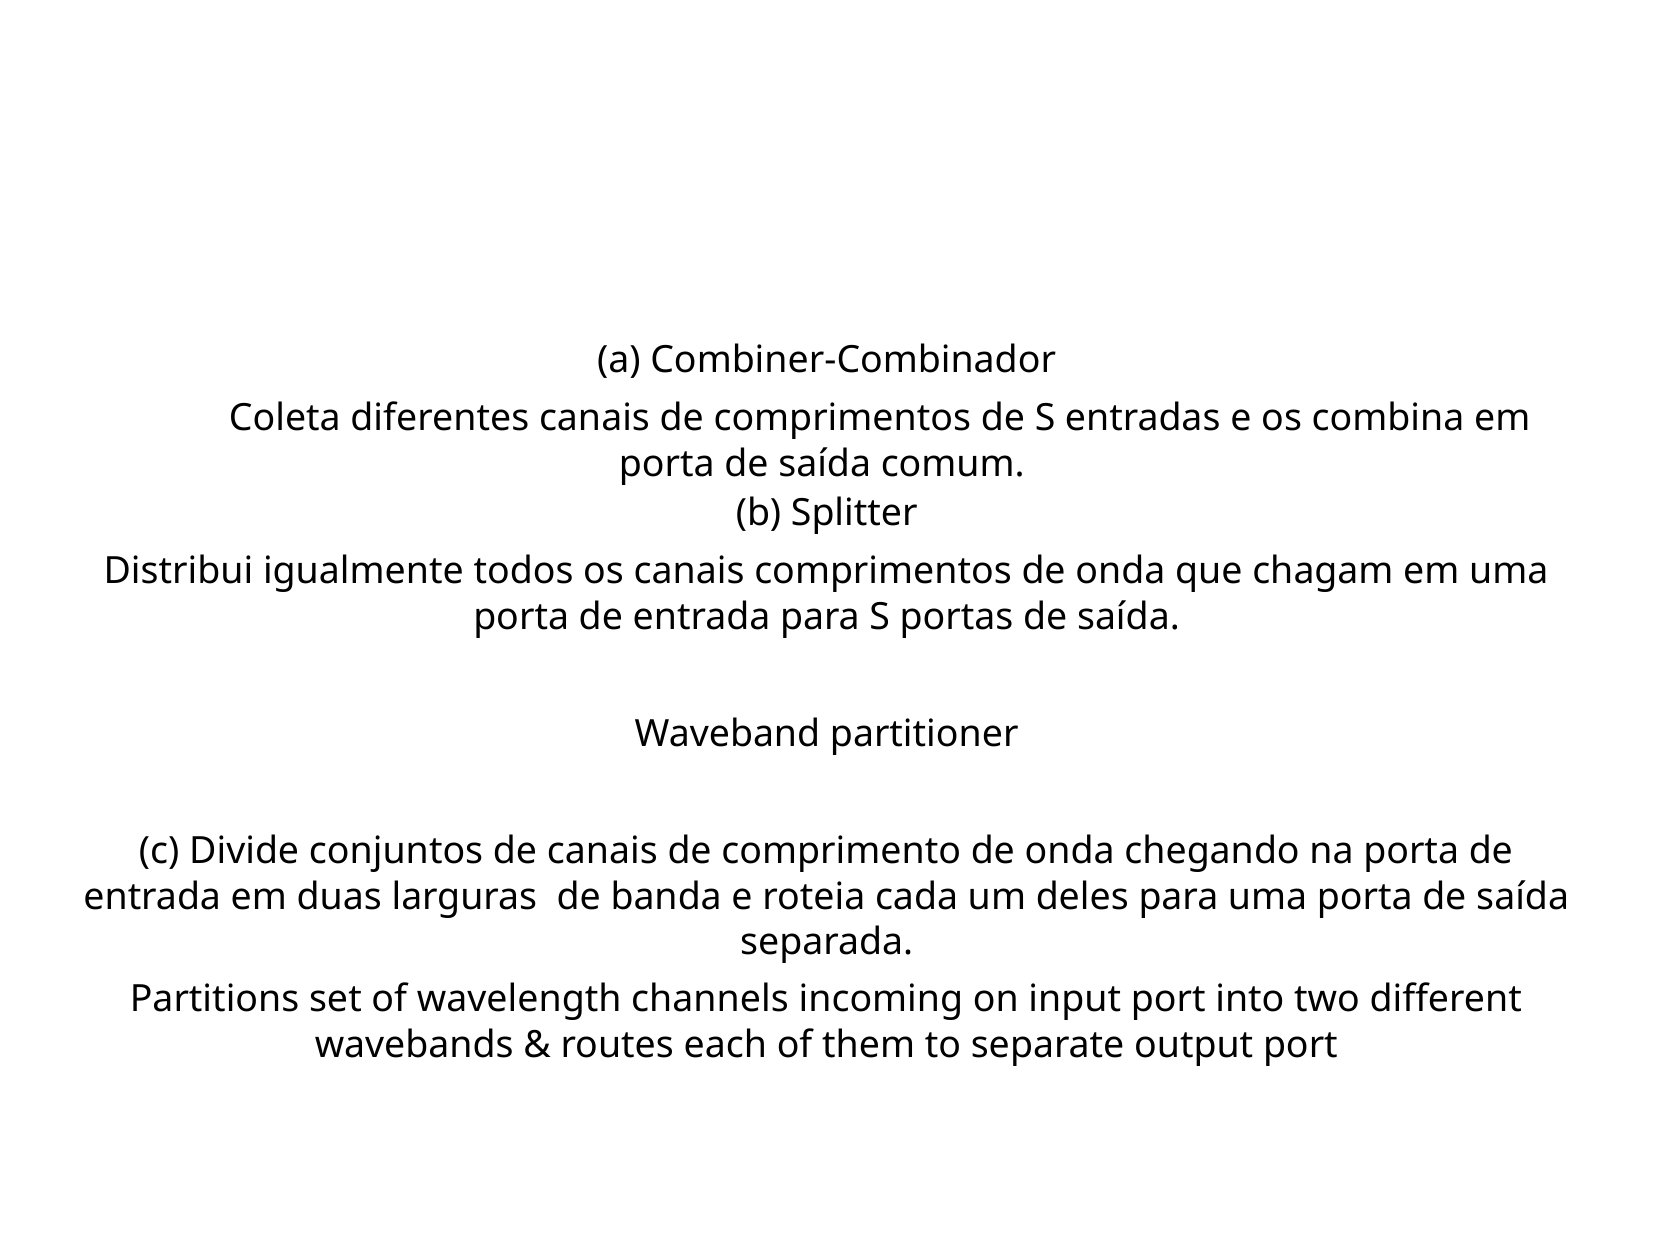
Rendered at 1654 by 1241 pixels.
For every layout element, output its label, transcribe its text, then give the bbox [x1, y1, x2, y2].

subtitle (a) Combiner-Combinador Coleta diferentes canais de comprimentos de S entradas e os combina em porta de saída comum. (b) Splitter Distribui igualmente todos os canais comprimentos de onda que chagam em uma porta de entrada para S portas de saída. Waveband partitioner (c) Divide conjuntos de canais de comprimento de onda chegando na porta de entrada em duas larguras de banda e roteia cada um deles para uma porta de saída separada. Partitions set of wavelength channels incoming on input port into two different wavebands & routes each of them to separate output port [82, 297, 1571, 1102]
